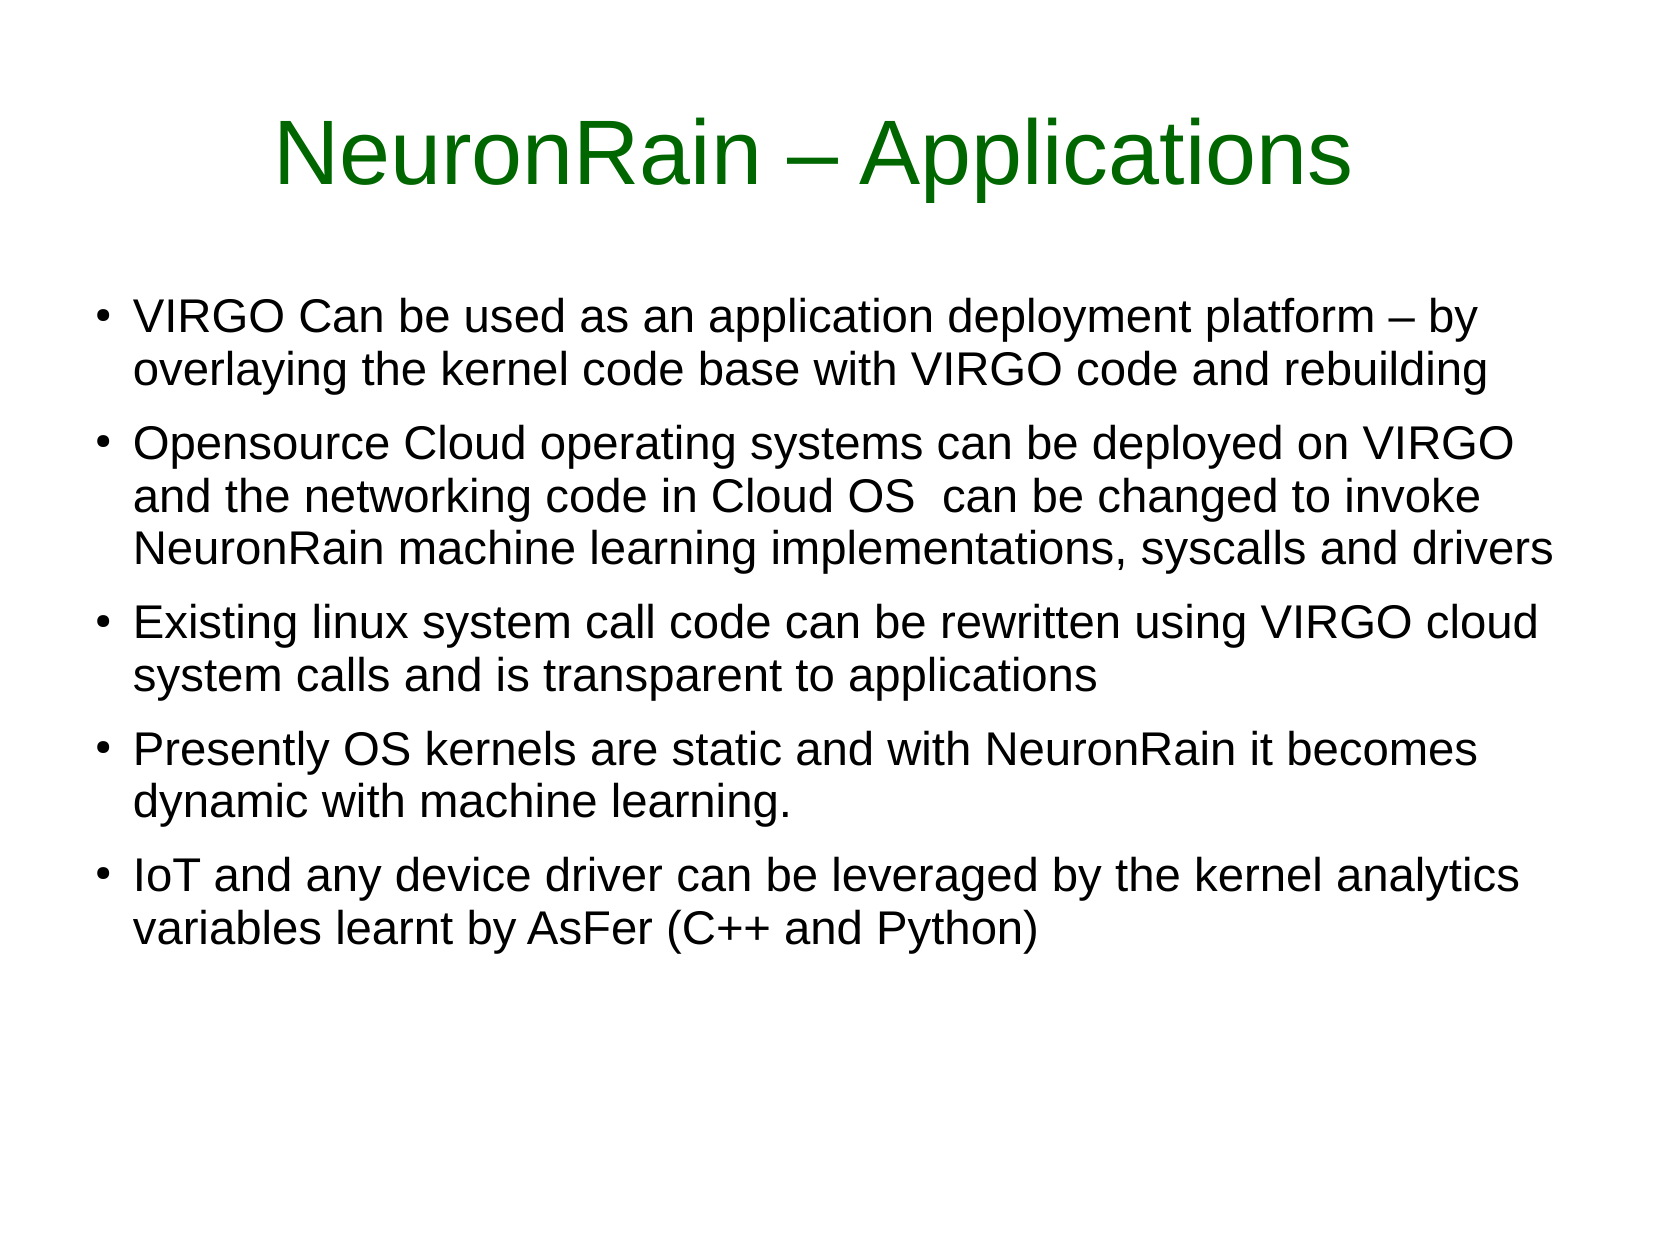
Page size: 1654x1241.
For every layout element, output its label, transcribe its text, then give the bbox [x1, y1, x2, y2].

title NeuronRain – Applications [82, 49, 1571, 257]
list VIRGO Can be used as an application deployment platform – by overlaying the kernel code base with VIRGO code and rebuilding Opensource Cloud operating systems can be deployed on VIRGO and the networking code in Cloud OS can be changed to invoke NeuronRain machine learning implementations, syscalls and drivers Existing linux system call code can be rewritten using VIRGO cloud system calls and is transparent to applications Presently OS kernels are static and with NeuronRain it becomes dynamic with machine learning. IoT and any device driver can be leveraged by the kernel analytics variables learnt by AsFer (C++ and Python) [82, 290, 1571, 1010]
